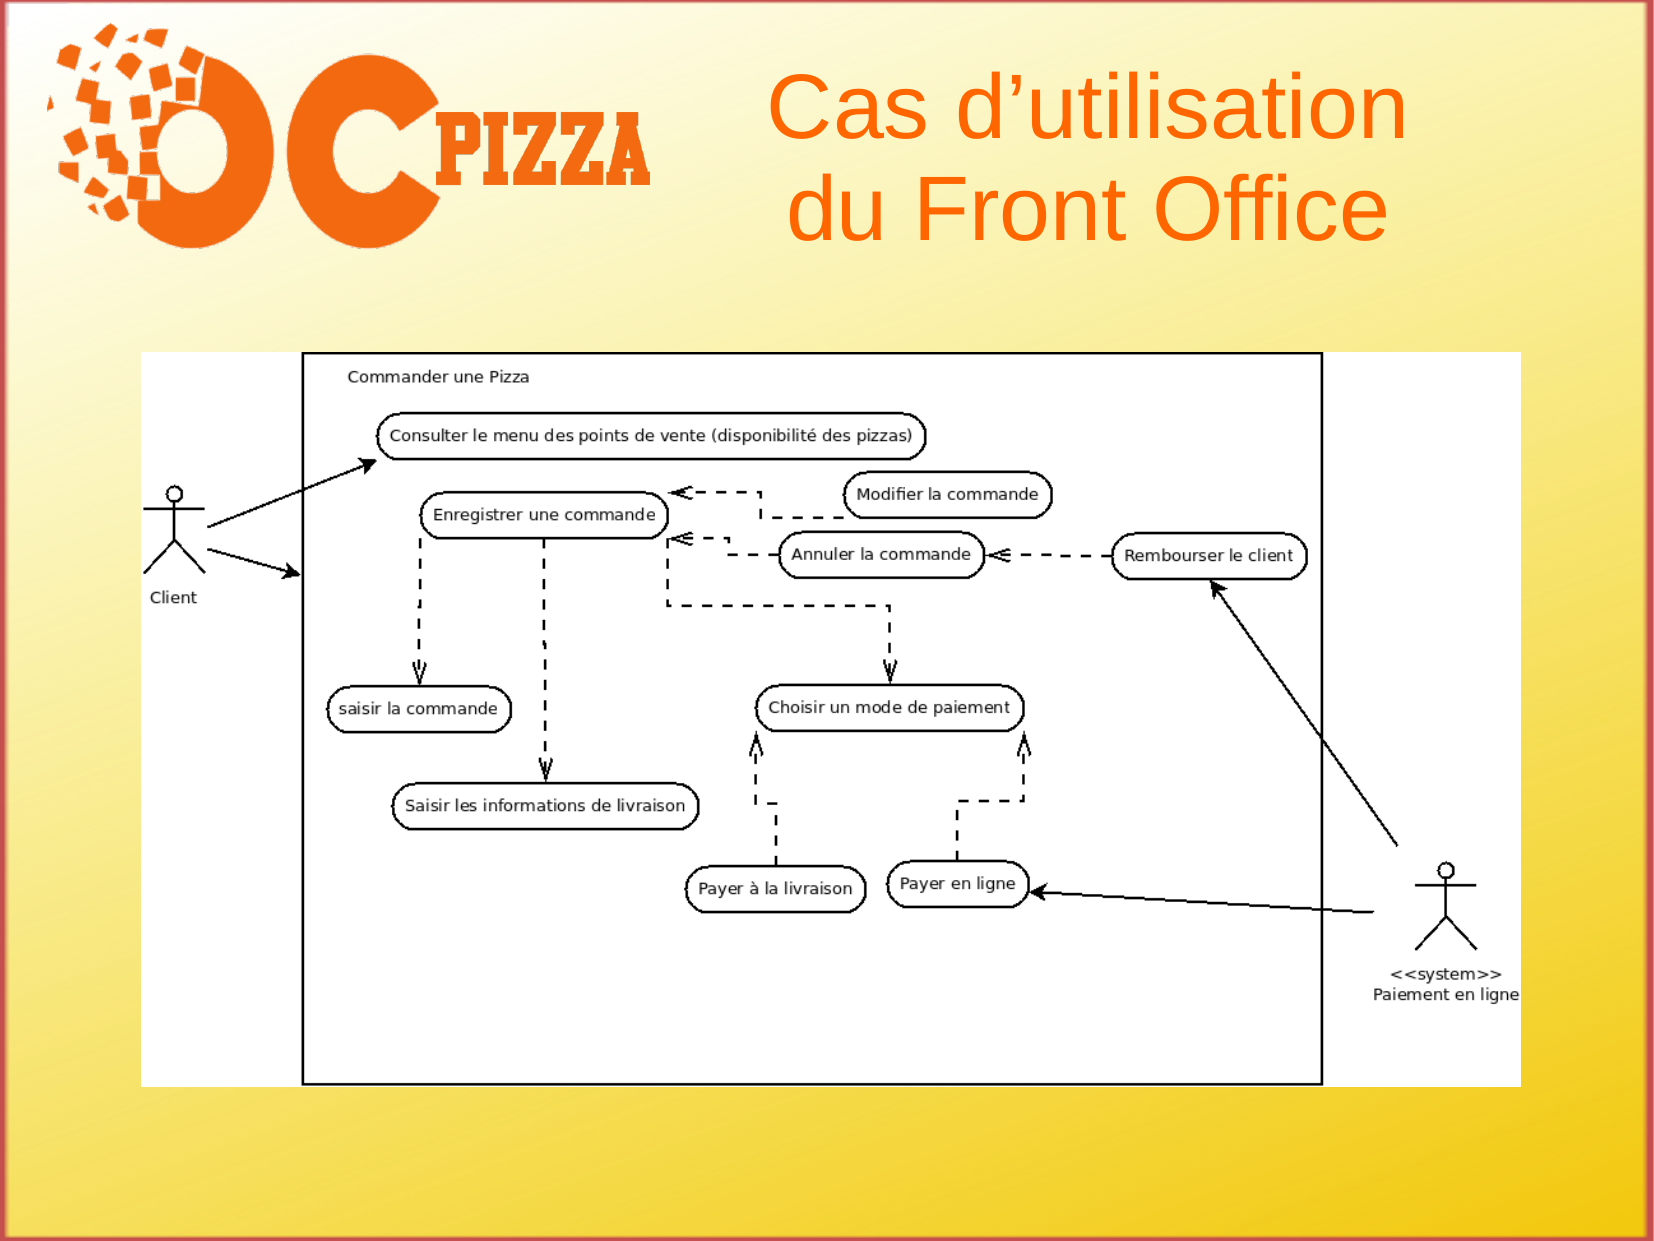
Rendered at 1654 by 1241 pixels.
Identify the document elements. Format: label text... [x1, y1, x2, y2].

picture [0, 0, 1654, 1241]
text_box Cas d’utilisation du Front Office [724, 55, 1453, 261]
